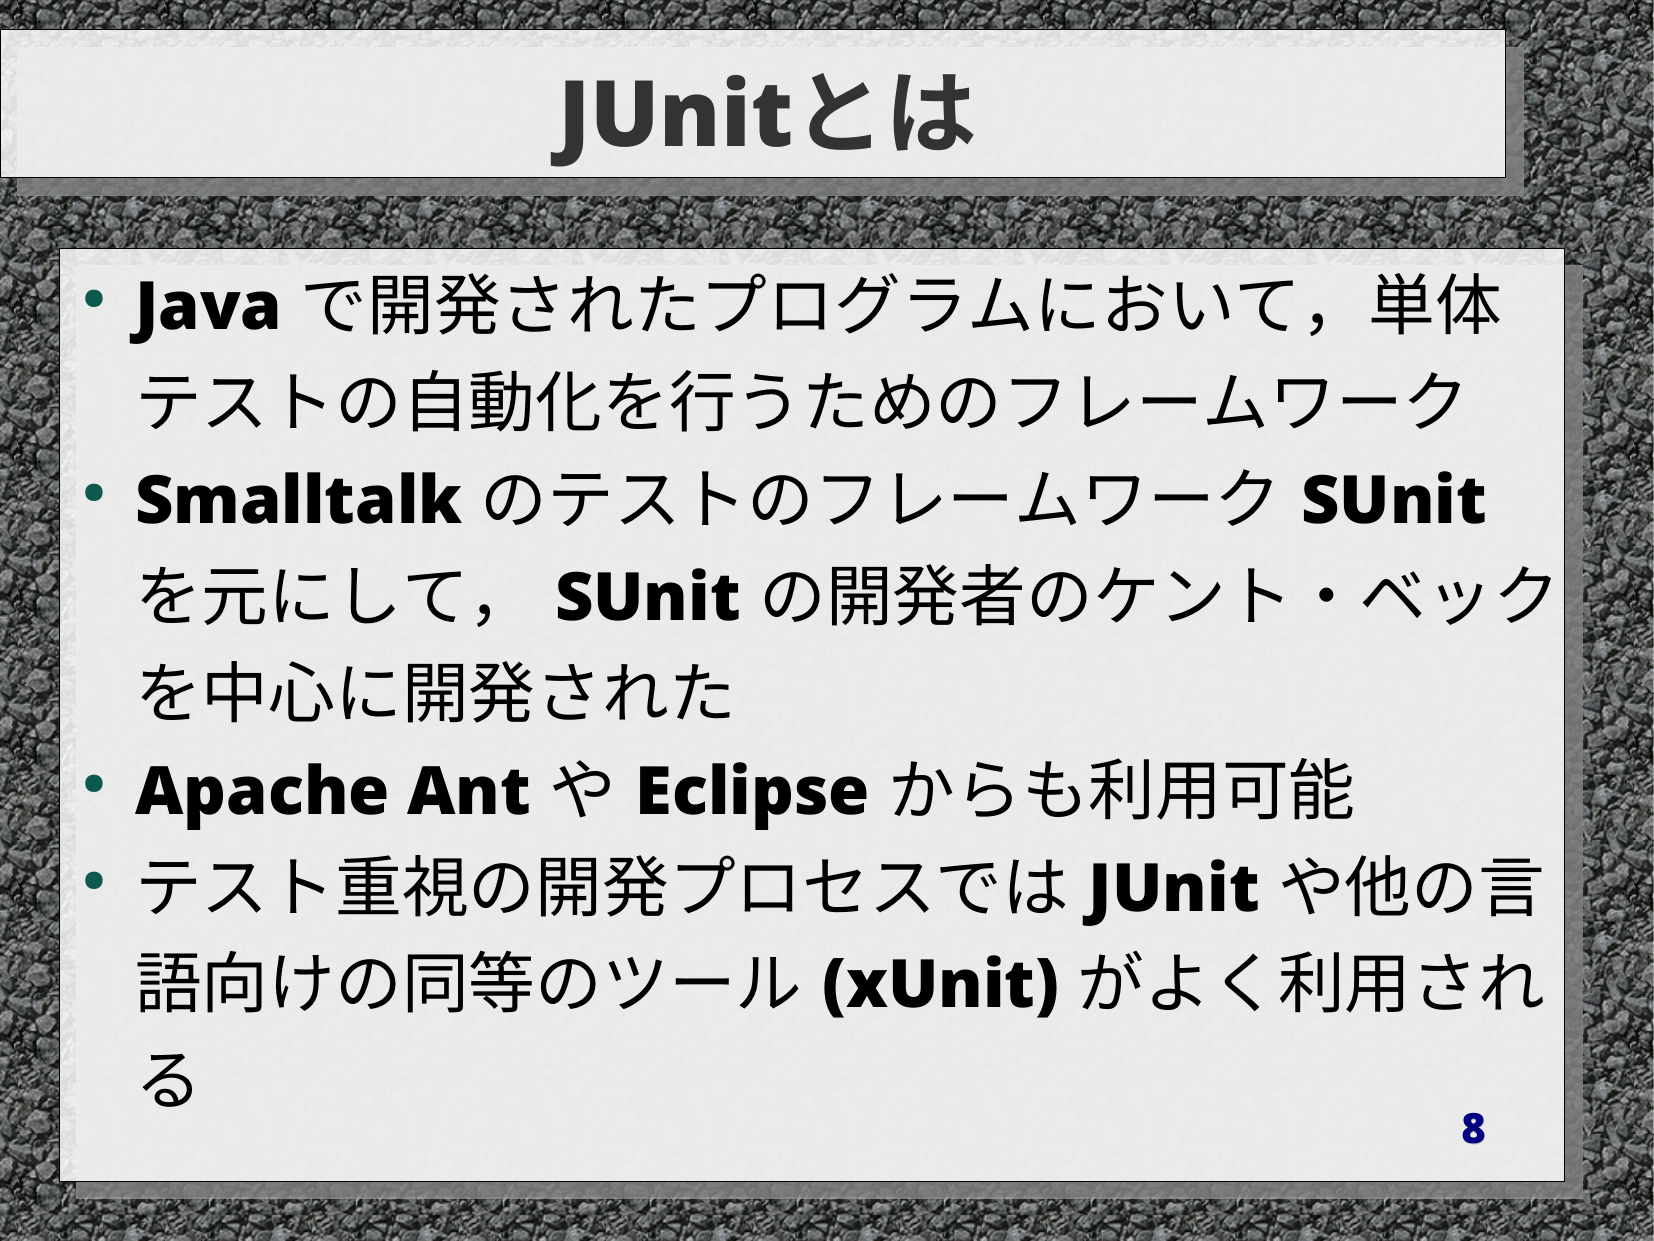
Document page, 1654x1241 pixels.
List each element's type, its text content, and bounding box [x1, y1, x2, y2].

title JUnitとは [29, 35, 1506, 177]
picture [0, 0, 1654, 1241]
list Javaで開発されたプログラムにおいて，単体テストの自動化を行うためのフレームワーク SmalltalkのテストのフレームワークSUnitを元にして，SUnitの開発者のケント・ベックを中心に開発された Apache AntやEclipseからも利用可能 テスト重視の開発プロセスではJUnitや他の言語向けの同等のツール(xUnit)がよく利用される [64, 252, 1565, 1169]
